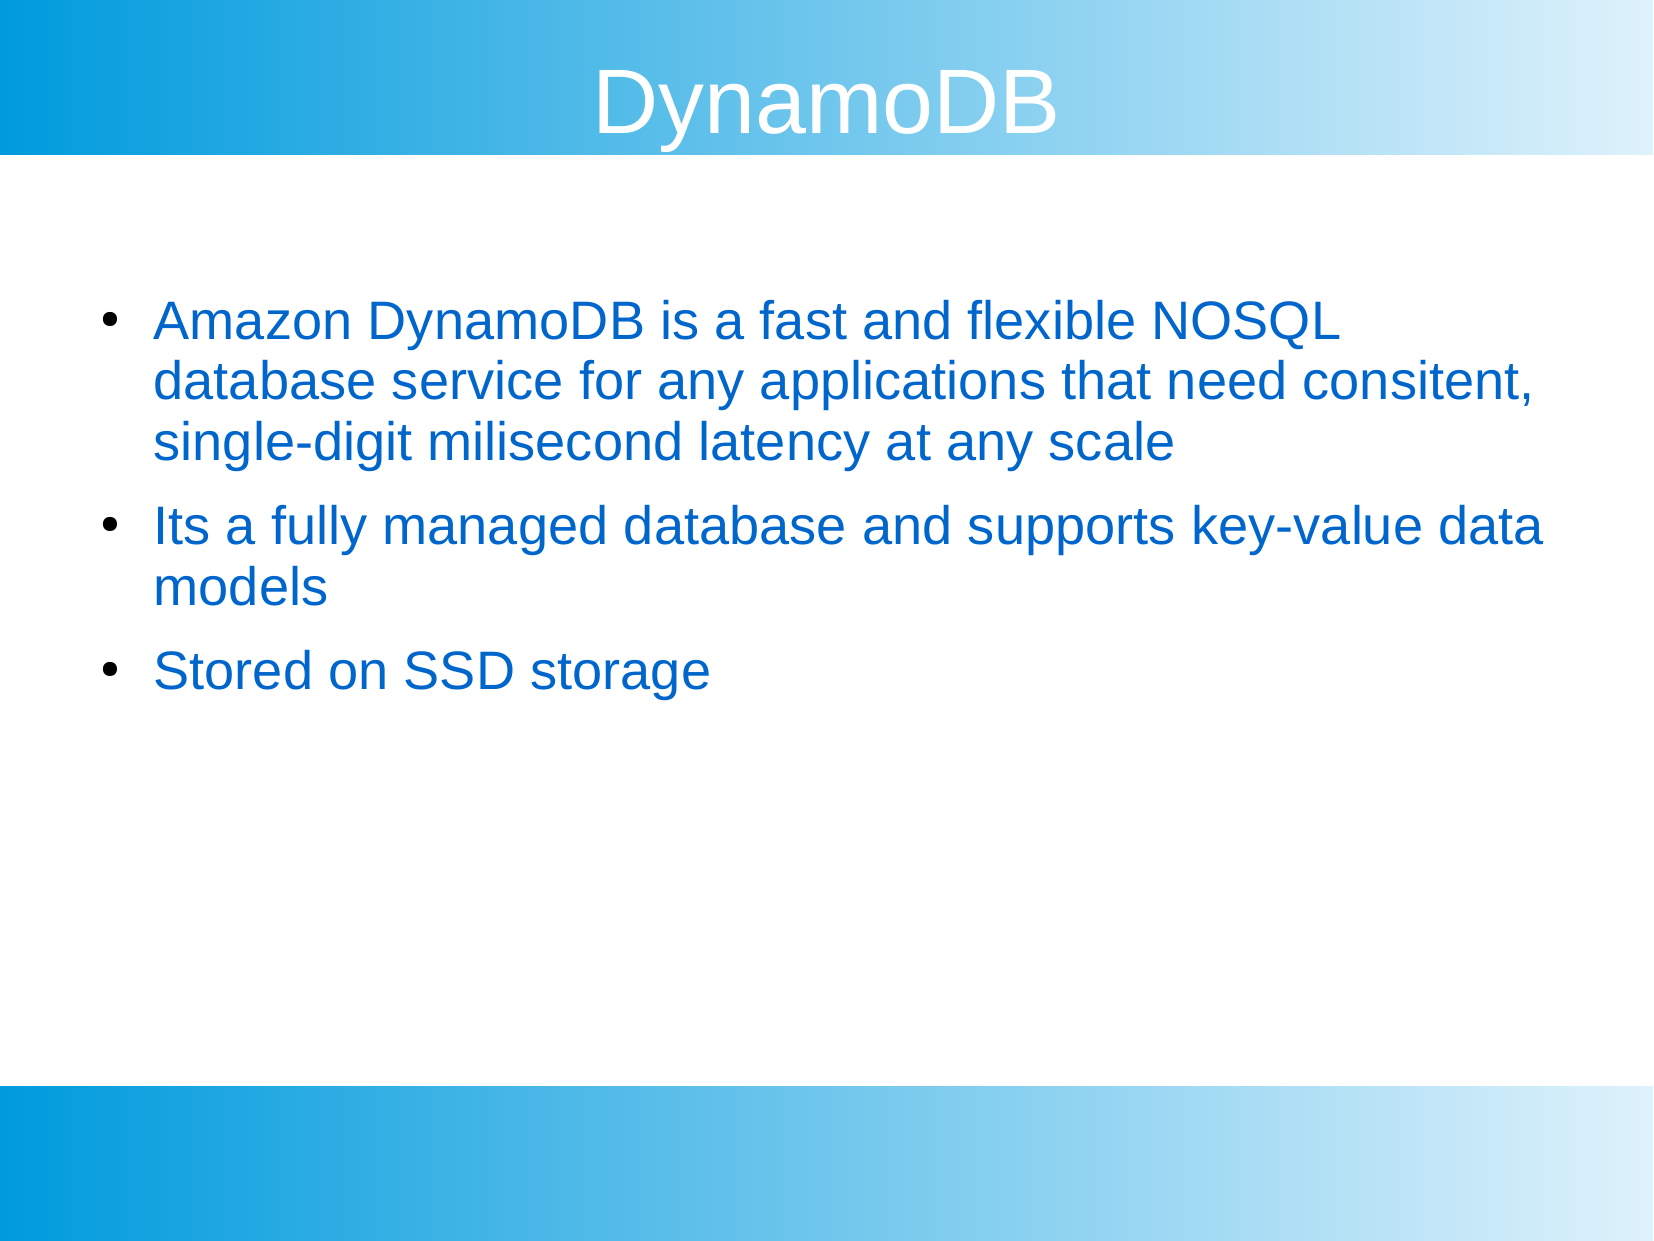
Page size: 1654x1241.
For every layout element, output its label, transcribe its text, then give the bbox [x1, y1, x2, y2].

title DynamoDB [82, 49, 1571, 155]
list Amazon DynamoDB is a fast and flexible NOSQL database service for any applications that need consitent, single-digit milisecond latency at any scale Its a fully managed database and supports key-value data models Stored on SSD storage [82, 290, 1571, 1010]
